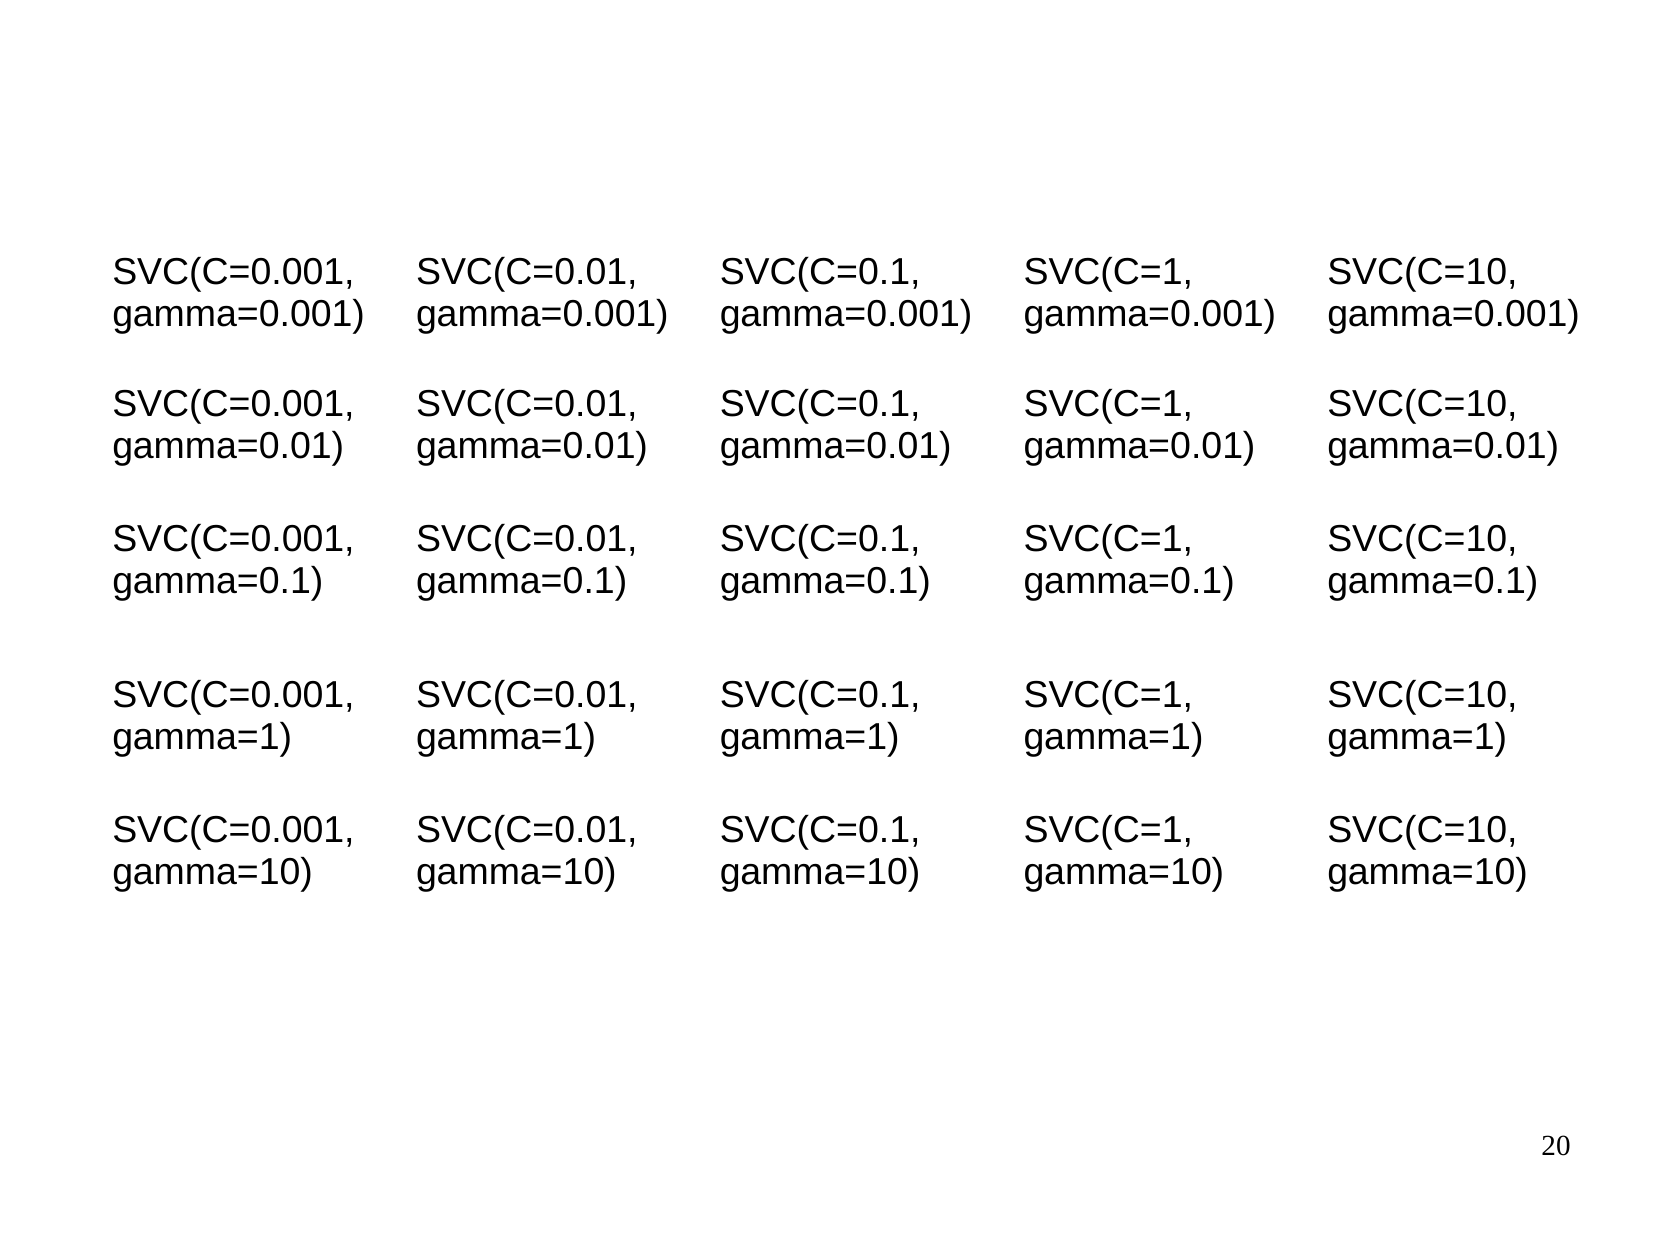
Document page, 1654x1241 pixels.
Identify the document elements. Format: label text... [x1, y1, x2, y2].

text_box SVC(C=0.1, gamma=10) [705, 801, 1006, 901]
text_box SVC(C=0.001, gamma=0.01) [97, 375, 398, 474]
text_box SVC(C=10, gamma=1) [1312, 666, 1613, 766]
text_box SVC(C=10, gamma=0.1) [1312, 510, 1613, 609]
text_box SVC(C=1, gamma=0.1) [1008, 510, 1309, 609]
text_box SVC(C=1, gamma=1) [1008, 666, 1309, 766]
text_box SVC(C=0.001, gamma=0.001) [97, 243, 398, 342]
text_box SVC(C=1, gamma=0.01) [1008, 375, 1309, 474]
text_box SVC(C=0.001, gamma=1) [97, 666, 398, 766]
text_box SVC(C=0.1, gamma=1) [705, 666, 1006, 766]
text_box SVC(C=0.001, gamma=0.1) [97, 510, 398, 609]
text_box SVC(C=0.1, gamma=0.01) [705, 375, 1006, 474]
text_box SVC(C=0.01, gamma=0.01) [401, 375, 702, 474]
text_box SVC(C=0.01, gamma=0.001) [401, 243, 702, 342]
text_box SVC(C=0.001, gamma=10) [97, 801, 398, 901]
text_box SVC(C=10, gamma=0.01) [1312, 375, 1613, 474]
text_box SVC(C=0.01, gamma=10) [401, 801, 702, 901]
text_box SVC(C=0.01, gamma=1) [401, 666, 702, 766]
text_box SVC(C=0.1, gamma=0.001) [705, 243, 1006, 342]
text_box SVC(C=10, gamma=0.001) [1312, 243, 1613, 342]
text_box SVC(C=0.01, gamma=0.1) [401, 510, 702, 609]
text_box SVC(C=0.1, gamma=0.1) [705, 510, 1006, 609]
text_box SVC(C=10, gamma=10) [1312, 801, 1613, 901]
text_box SVC(C=1, gamma=10) [1008, 801, 1309, 901]
text_box SVC(C=1, gamma=0.001) [1008, 243, 1309, 342]
